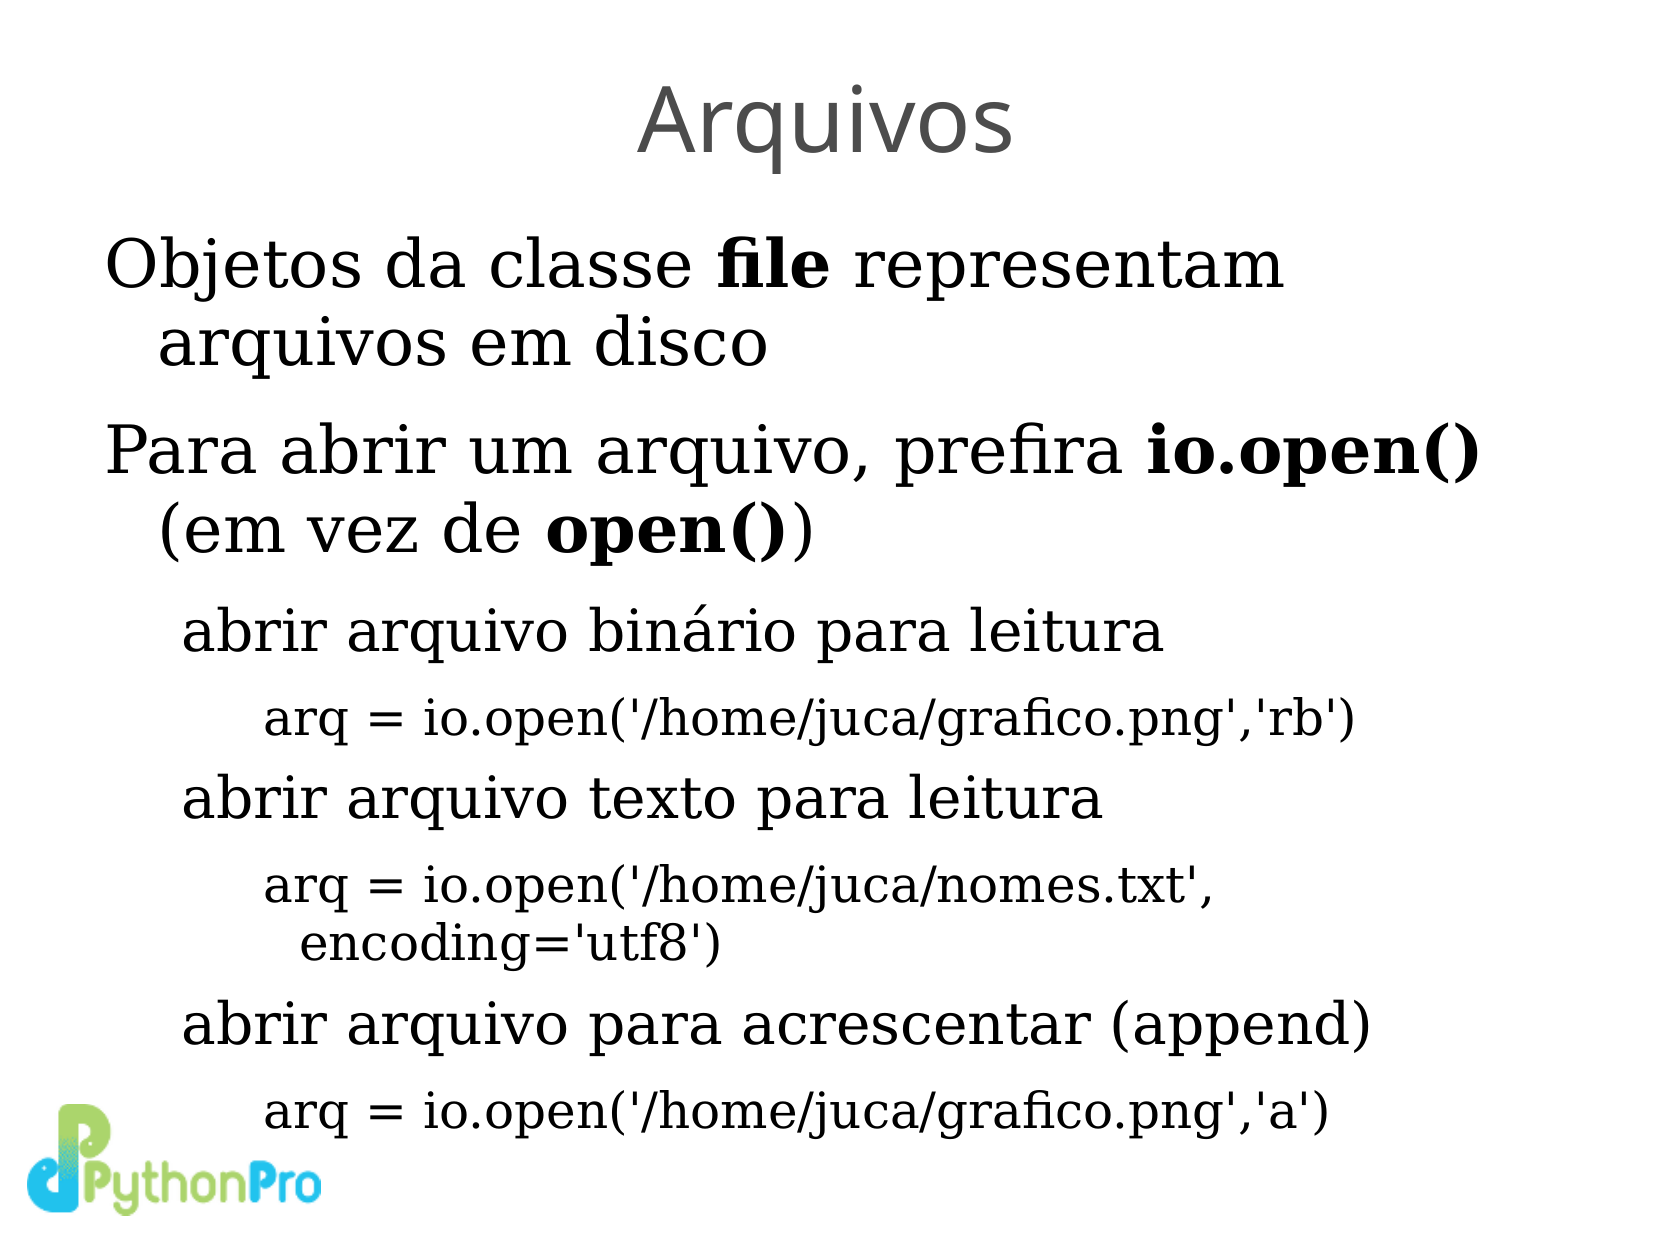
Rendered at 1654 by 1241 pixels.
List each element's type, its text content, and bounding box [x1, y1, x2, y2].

title Arquivos [82, 13, 1571, 222]
picture [27, 1104, 321, 1216]
list Objetos da classe file representam arquivos em disco Para abrir um arquivo, prefira io.open() (em vez de open()) abrir arquivo binário para leitura arq = io.open('/home/juca/grafico.png','rb') abrir arquivo texto para leitura arq = io.open('/home/juca/nomes.txt', encoding='utf8') abrir arquivo para acrescentar (append) arq = io.open('/home/juca/grafico.png','a') [86, 225, 1576, 1140]
